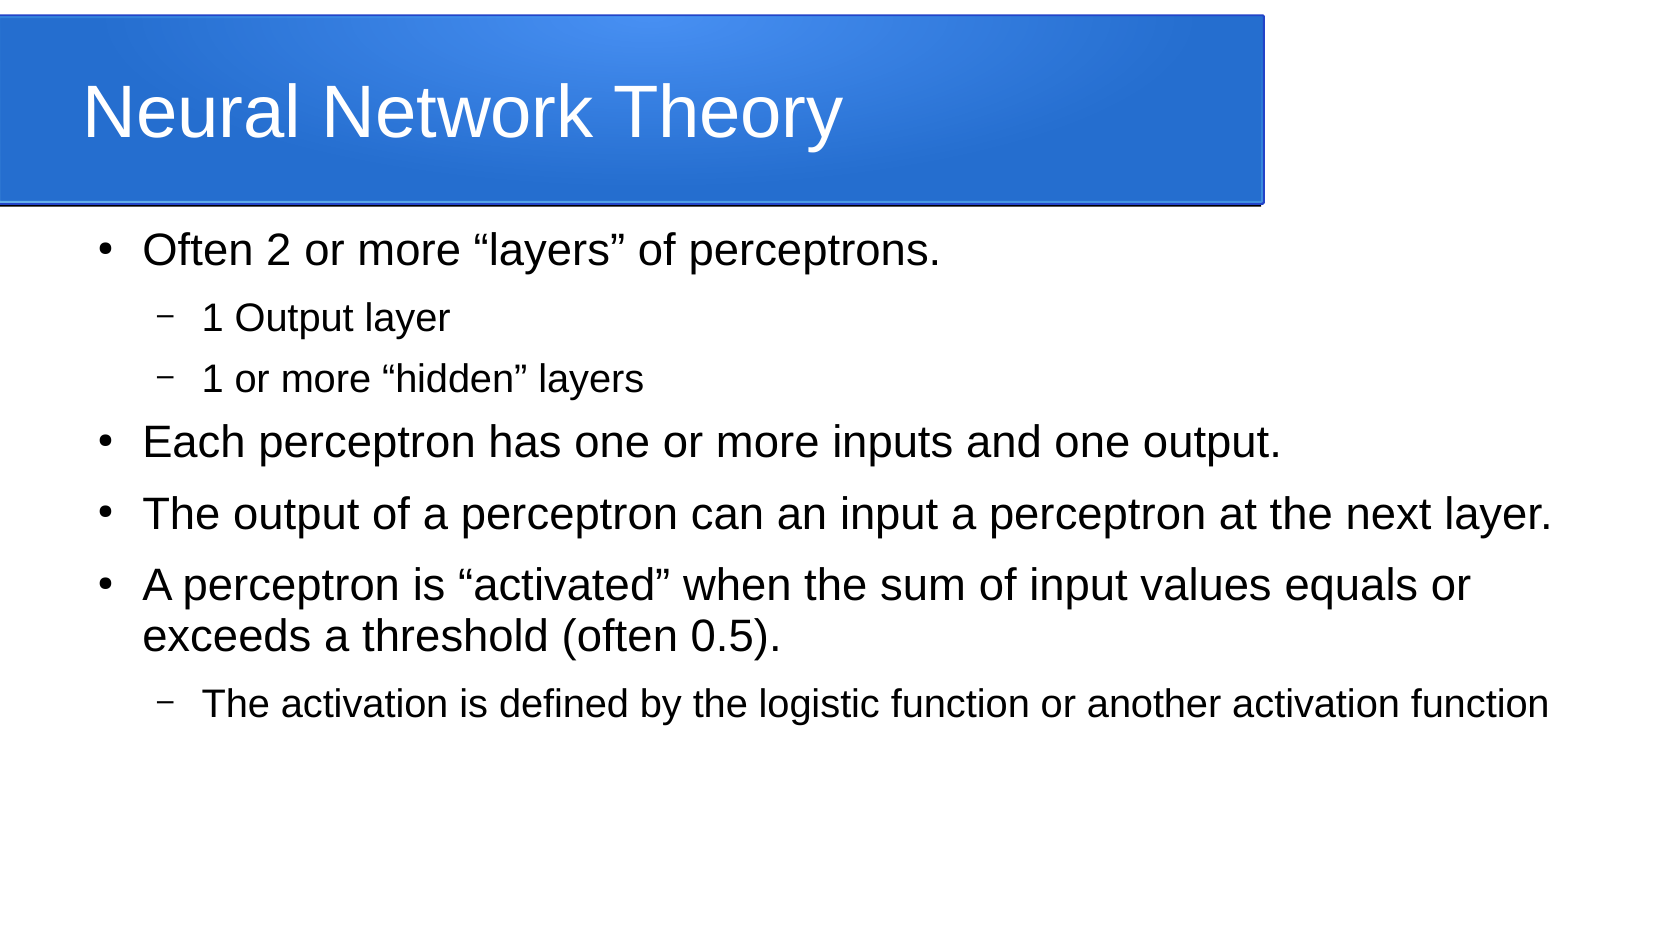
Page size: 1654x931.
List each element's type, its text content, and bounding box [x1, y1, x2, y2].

title Neural Network Theory [82, 35, 1235, 189]
list Often 2 or more “layers” of perceptrons. 1 Output layer 1 or more “hidden” layers Each perceptron has one or more inputs and one output. The output of a perceptron can an input a perceptron at the next layer. A perceptron is “activated” when the sum of input values equals or exceeds a threshold (often 0.5). The activation is defined by the logistic function or another activation function [82, 224, 1571, 764]
